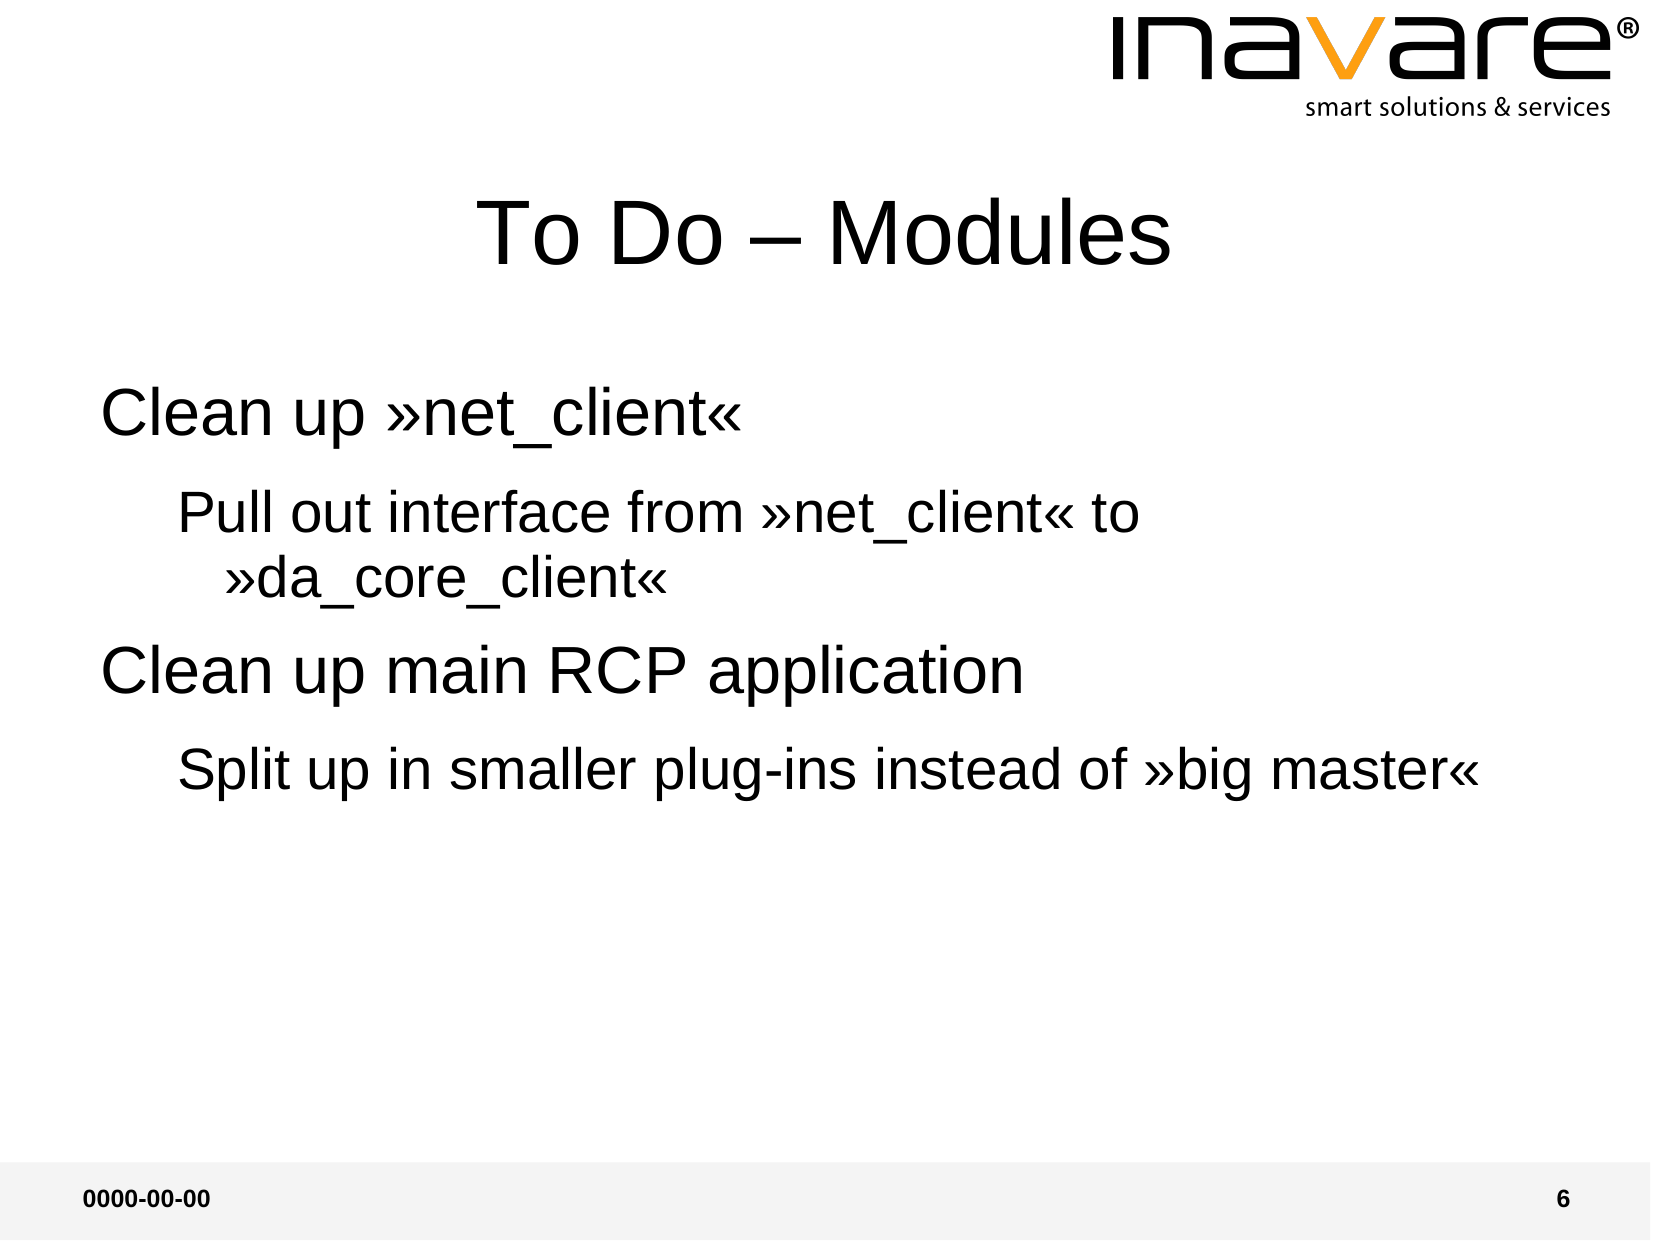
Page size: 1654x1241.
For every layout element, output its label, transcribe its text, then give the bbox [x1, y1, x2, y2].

title To Do – Modules [37, 157, 1613, 309]
picture [1113, 17, 1639, 116]
list Clean up »net_client« Pull out interface from »net_client« to »da_core_client« Clean up main RCP application Split up in smaller plug-ins instead of »big master« [82, 375, 1571, 1088]
